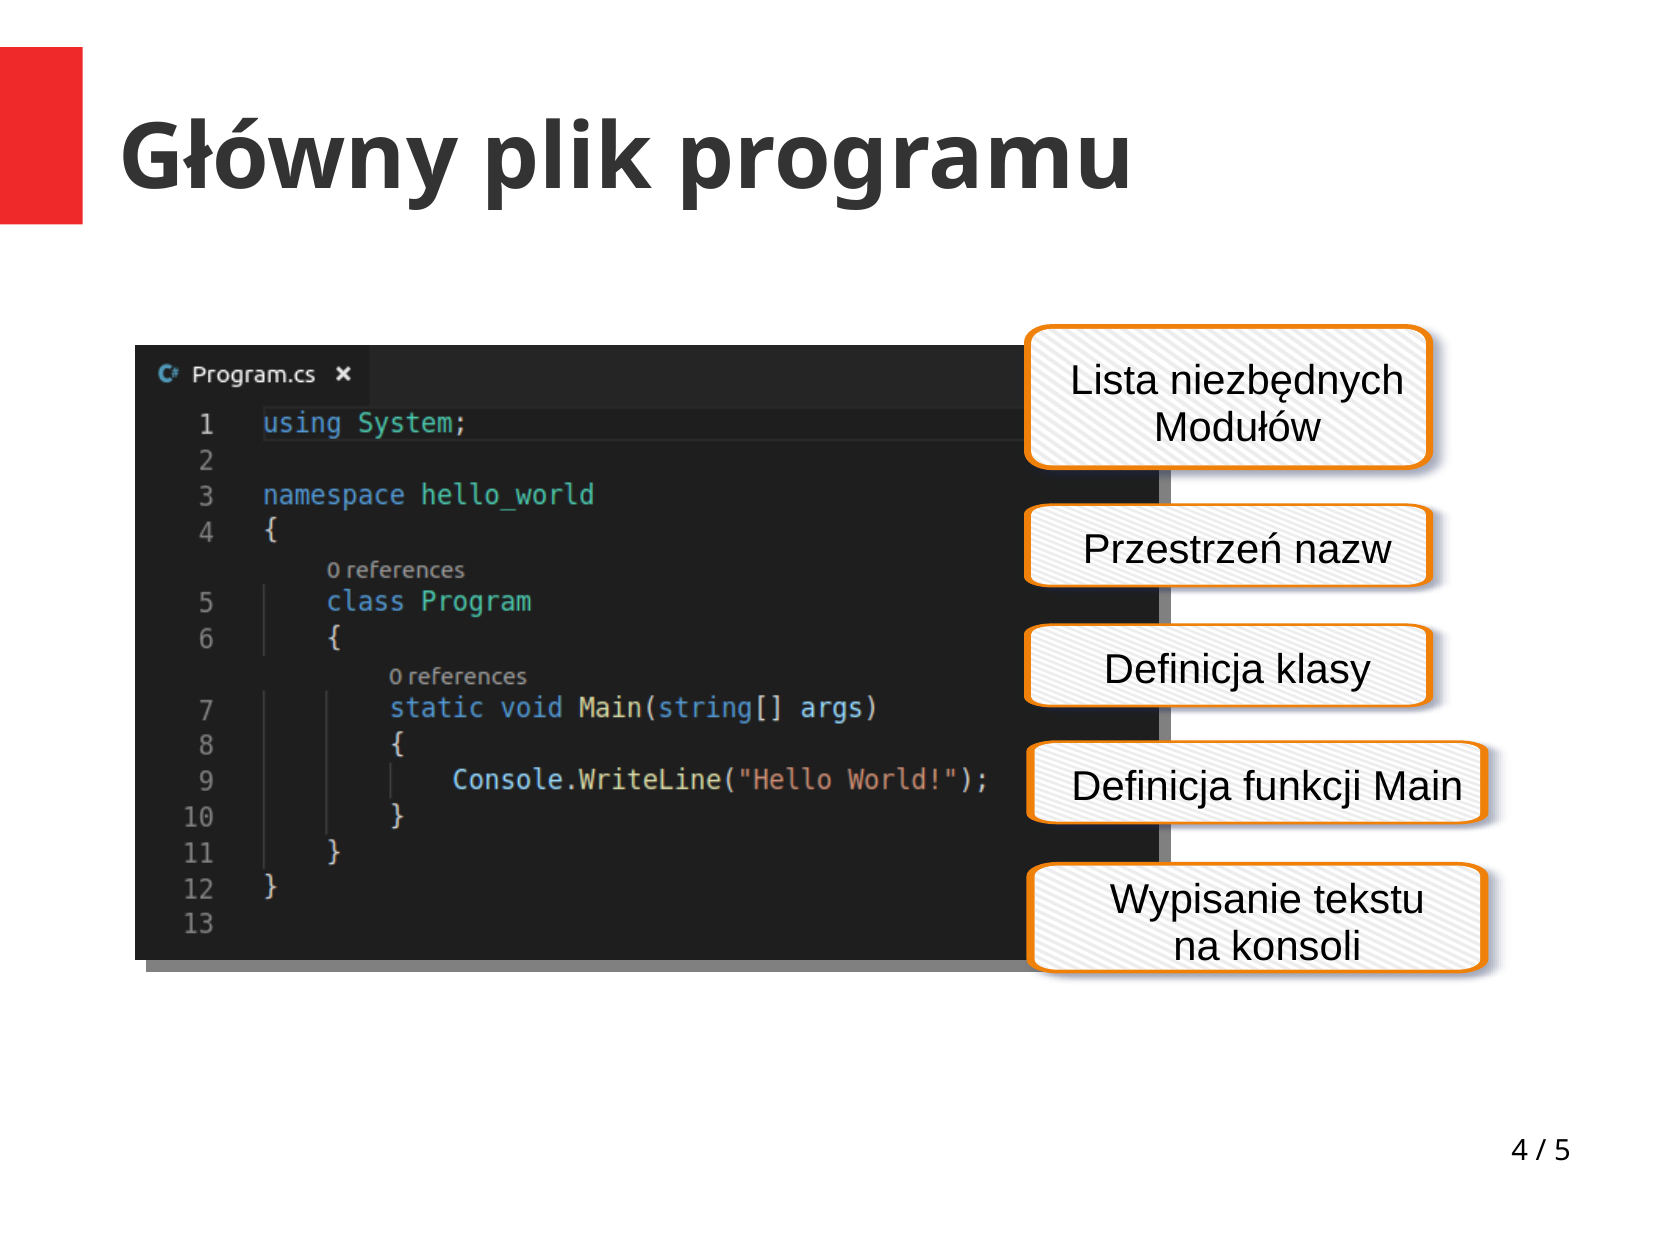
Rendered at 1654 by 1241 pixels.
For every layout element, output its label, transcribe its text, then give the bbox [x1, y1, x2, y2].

picture [135, 315, 1531, 991]
title Główny plik programu [118, 49, 1571, 257]
